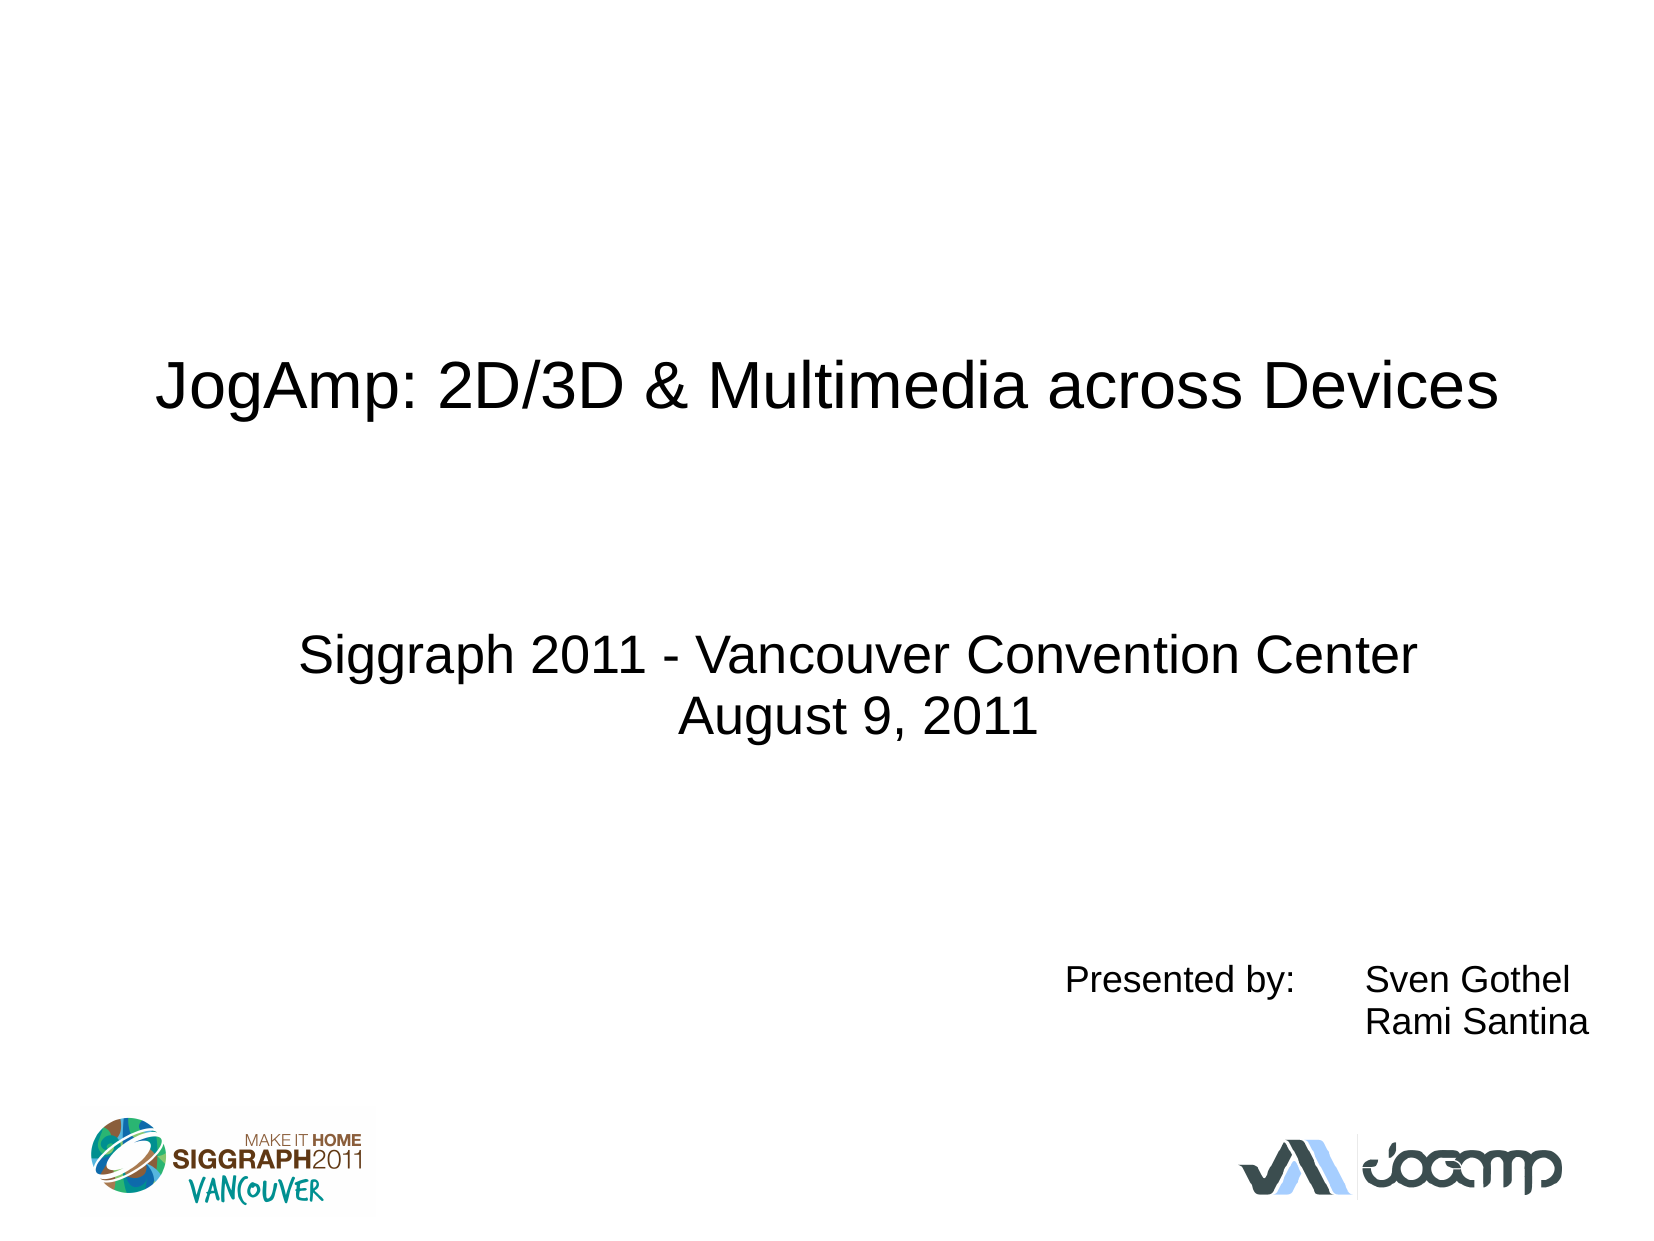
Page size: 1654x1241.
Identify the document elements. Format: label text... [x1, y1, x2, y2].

text_box Presented by: Sven Gothel Rami Santina [1050, 951, 1613, 1051]
text_box Siggraph 2011 - Vancouver Convention Center August 9, 2011 [105, 600, 1613, 772]
picture [80, 1106, 376, 1217]
picture [1237, 1134, 1562, 1200]
subtitle JogAmp: 2D/3D & Multimedia across Devices [75, 300, 1582, 472]
